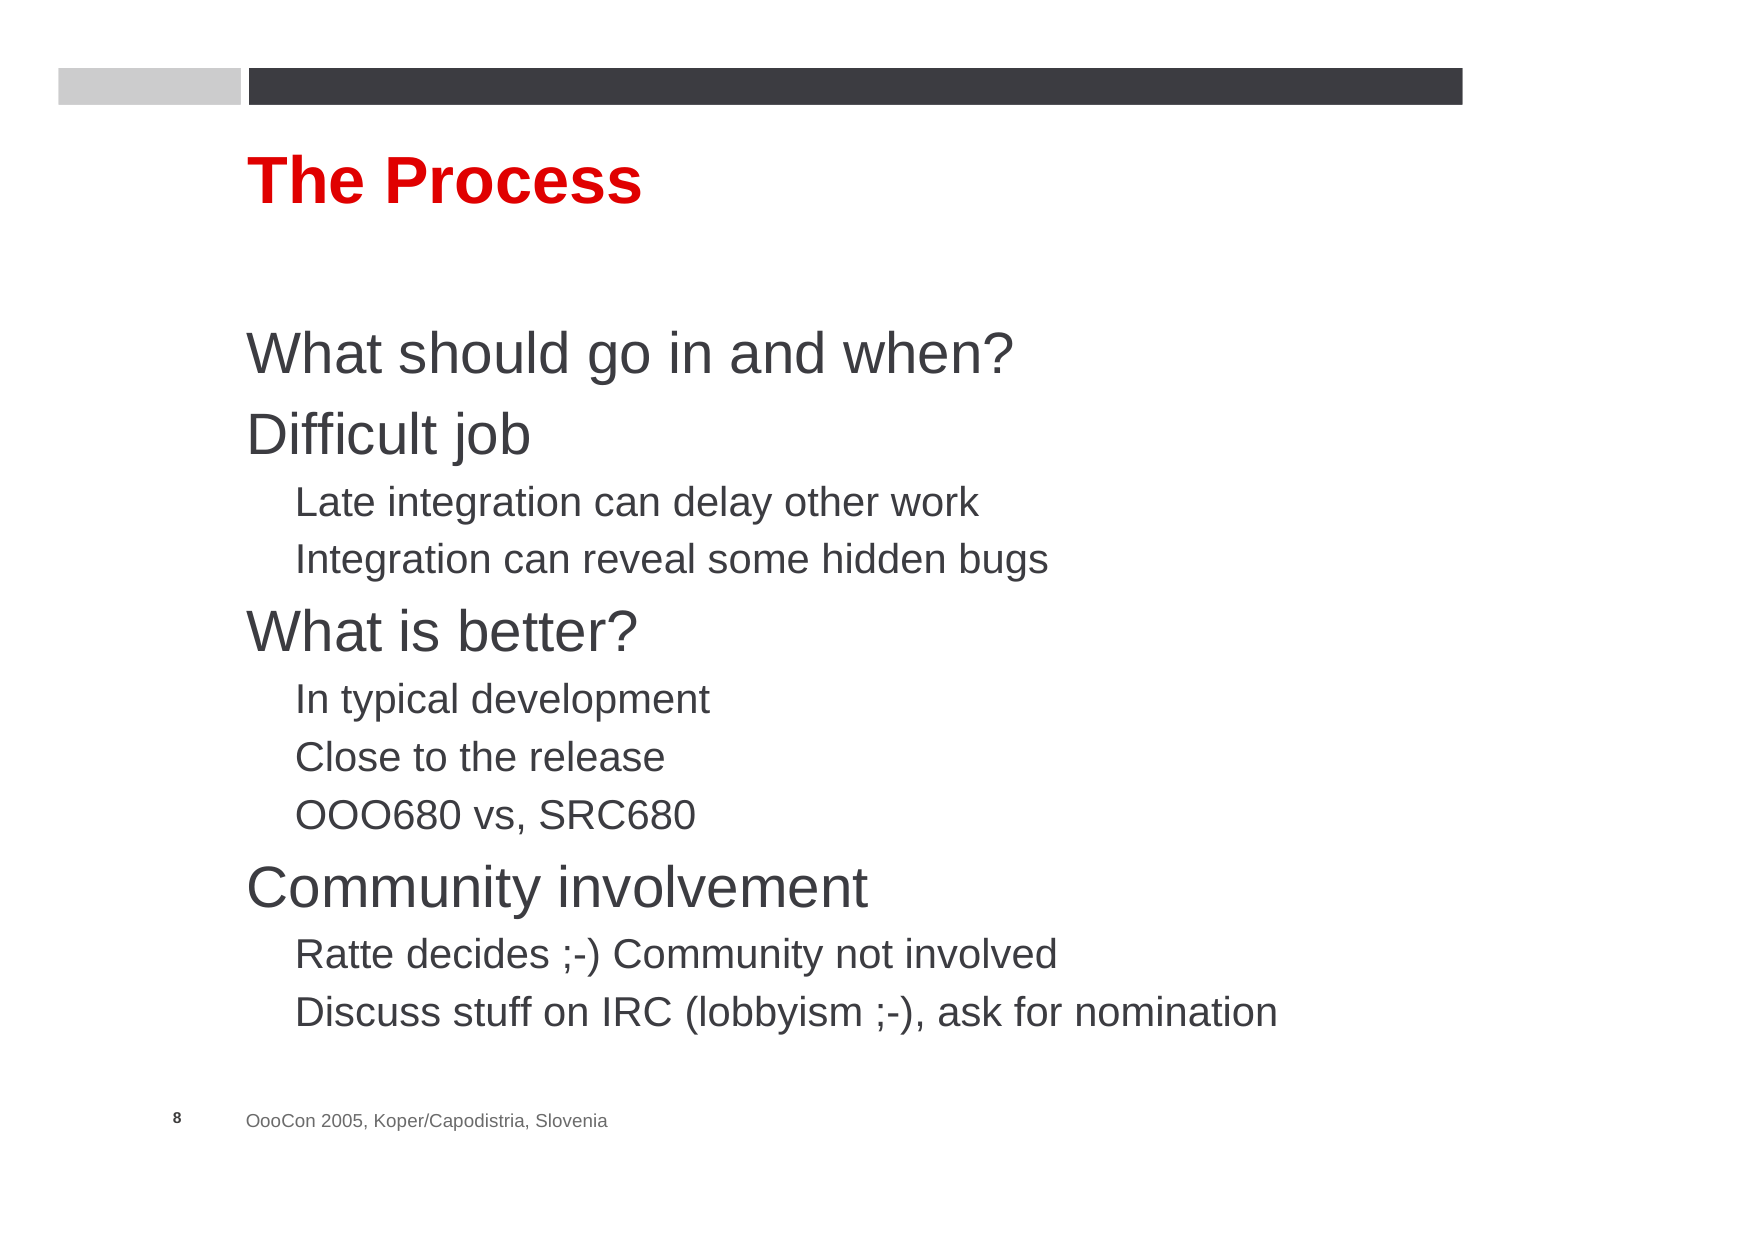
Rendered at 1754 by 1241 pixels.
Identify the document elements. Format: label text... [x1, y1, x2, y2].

title The Process [247, 100, 1581, 263]
list What should go in and when? Difficult job Late integration can delay other work Integration can reveal some hidden bugs What is better? In typical development Close to the release OOO680 vs, SRC680 Community involvement Ratte decides ;-) Community not involved Discuss stuff on IRC (lobbyism ;-), ask for nomination [246, 304, 1600, 1034]
